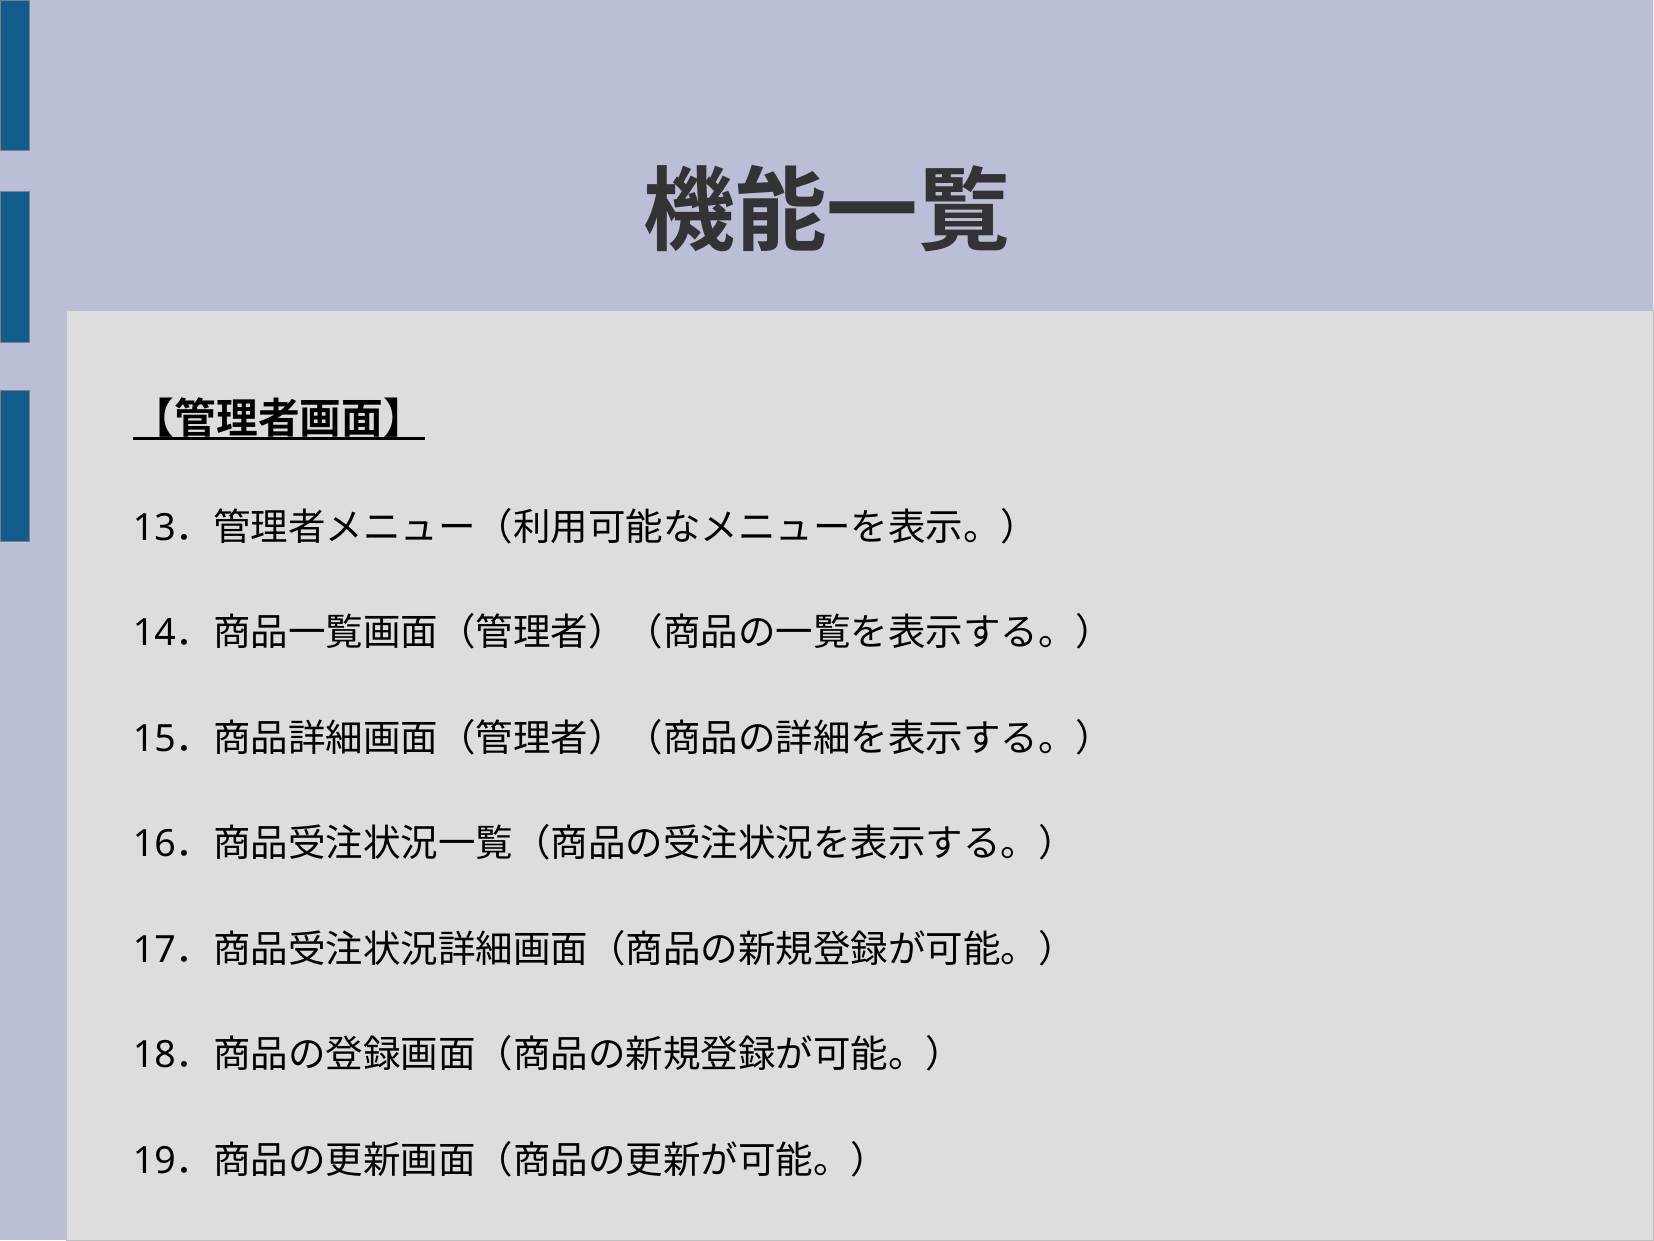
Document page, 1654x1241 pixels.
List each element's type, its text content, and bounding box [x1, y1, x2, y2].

title 機能一覧 [82, 100, 1571, 308]
text_box 【管理者画面】 13．管理者メニュー（利用可能なメニューを表示。） 14．商品一覧画面（管理者）（商品の一覧を表示する。） 15．商品詳細画面（管理者）（商品の詳細を表示する。） 16．商品受注状況一覧（商品の受注状況を表示する。） 17．商品受注状況詳細画面（商品の新規登録が可能。） 18．商品の登録画面（商品の新規登録が可能。） 19．商品の更新画面（商品の更新が可能。） 20．ユーザー一覧画面（ユーザーの一覧を表示する。） [118, 377, 1524, 1192]
